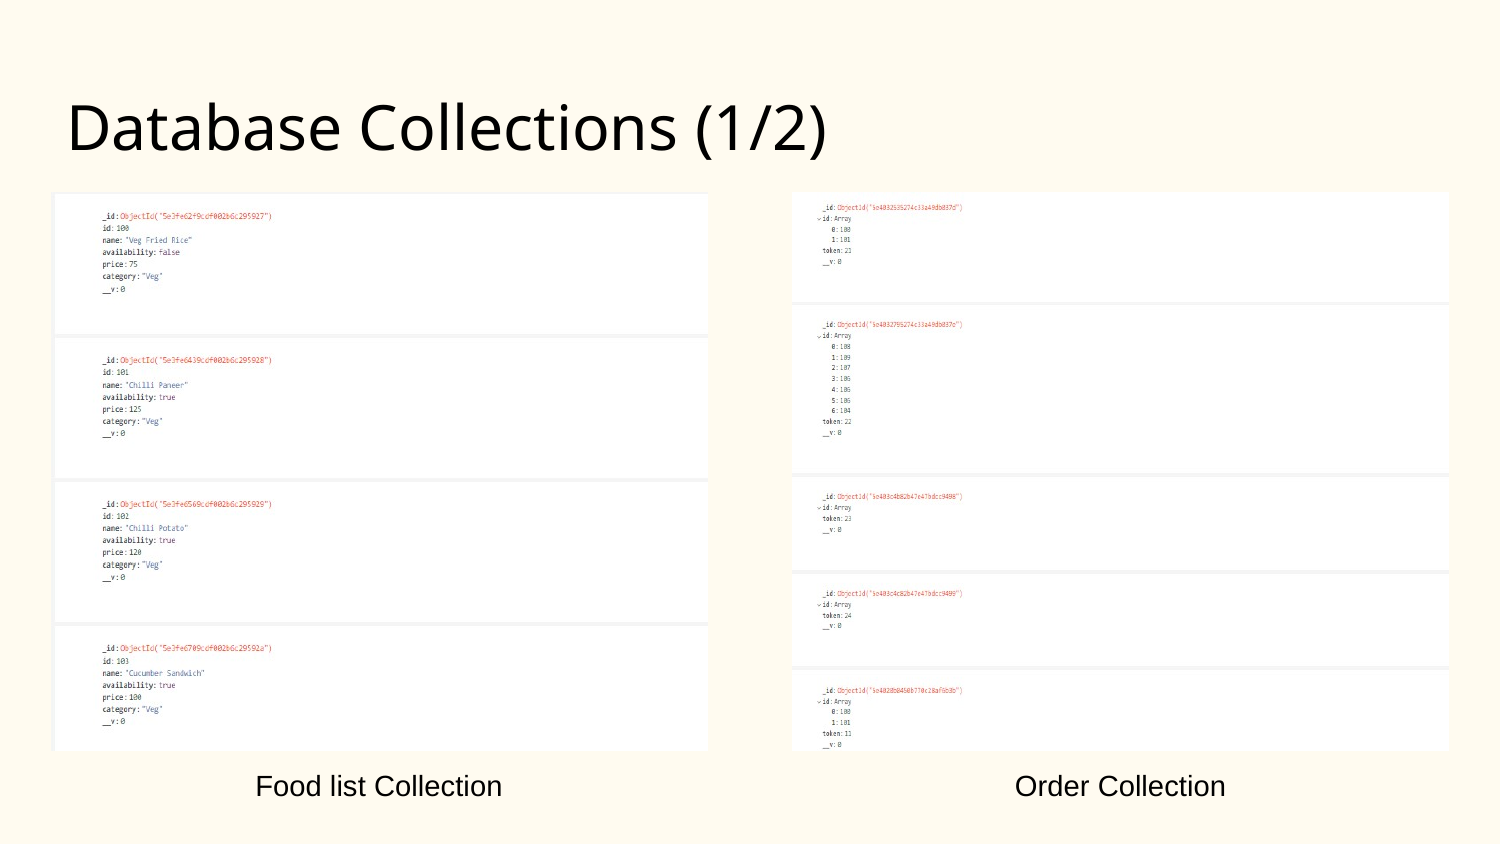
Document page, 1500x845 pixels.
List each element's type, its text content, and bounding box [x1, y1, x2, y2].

text_box Order Collection [855, 760, 1386, 810]
picture [792, 192, 1449, 751]
title Database Collections (1/2) [51, 73, 1449, 174]
picture [51, 192, 708, 751]
text_box Food list Collection [114, 760, 645, 810]
